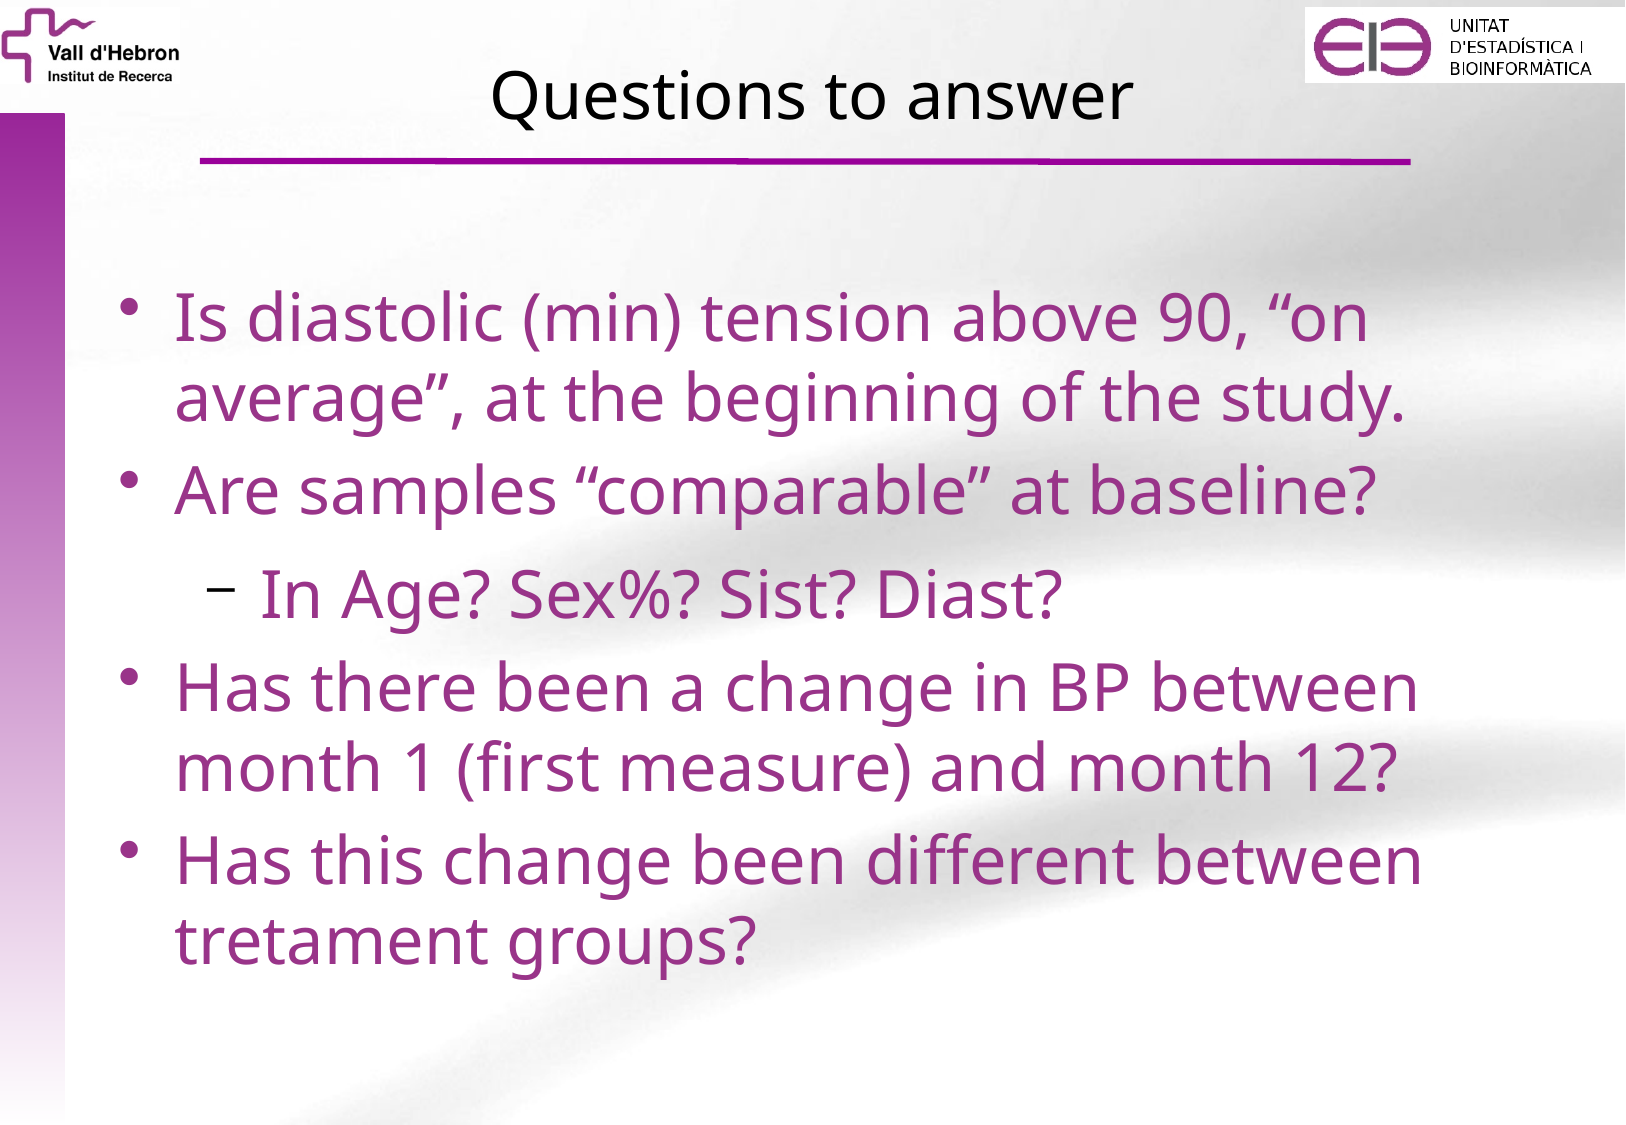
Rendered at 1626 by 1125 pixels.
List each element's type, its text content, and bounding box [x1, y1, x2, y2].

picture [0, 0, 1625, 1125]
list Is diastolic (min) tension above 90, “on average”, at the beginning of the study. Are samples “comparable” at baseline? In Age? Sex%? Sist? Diast? Has there been a change in BP between month 1 (first measure) and month 12? Has this change been different between tretament groups? [103, 267, 1567, 1010]
title Questions to answer [81, 45, 1544, 233]
